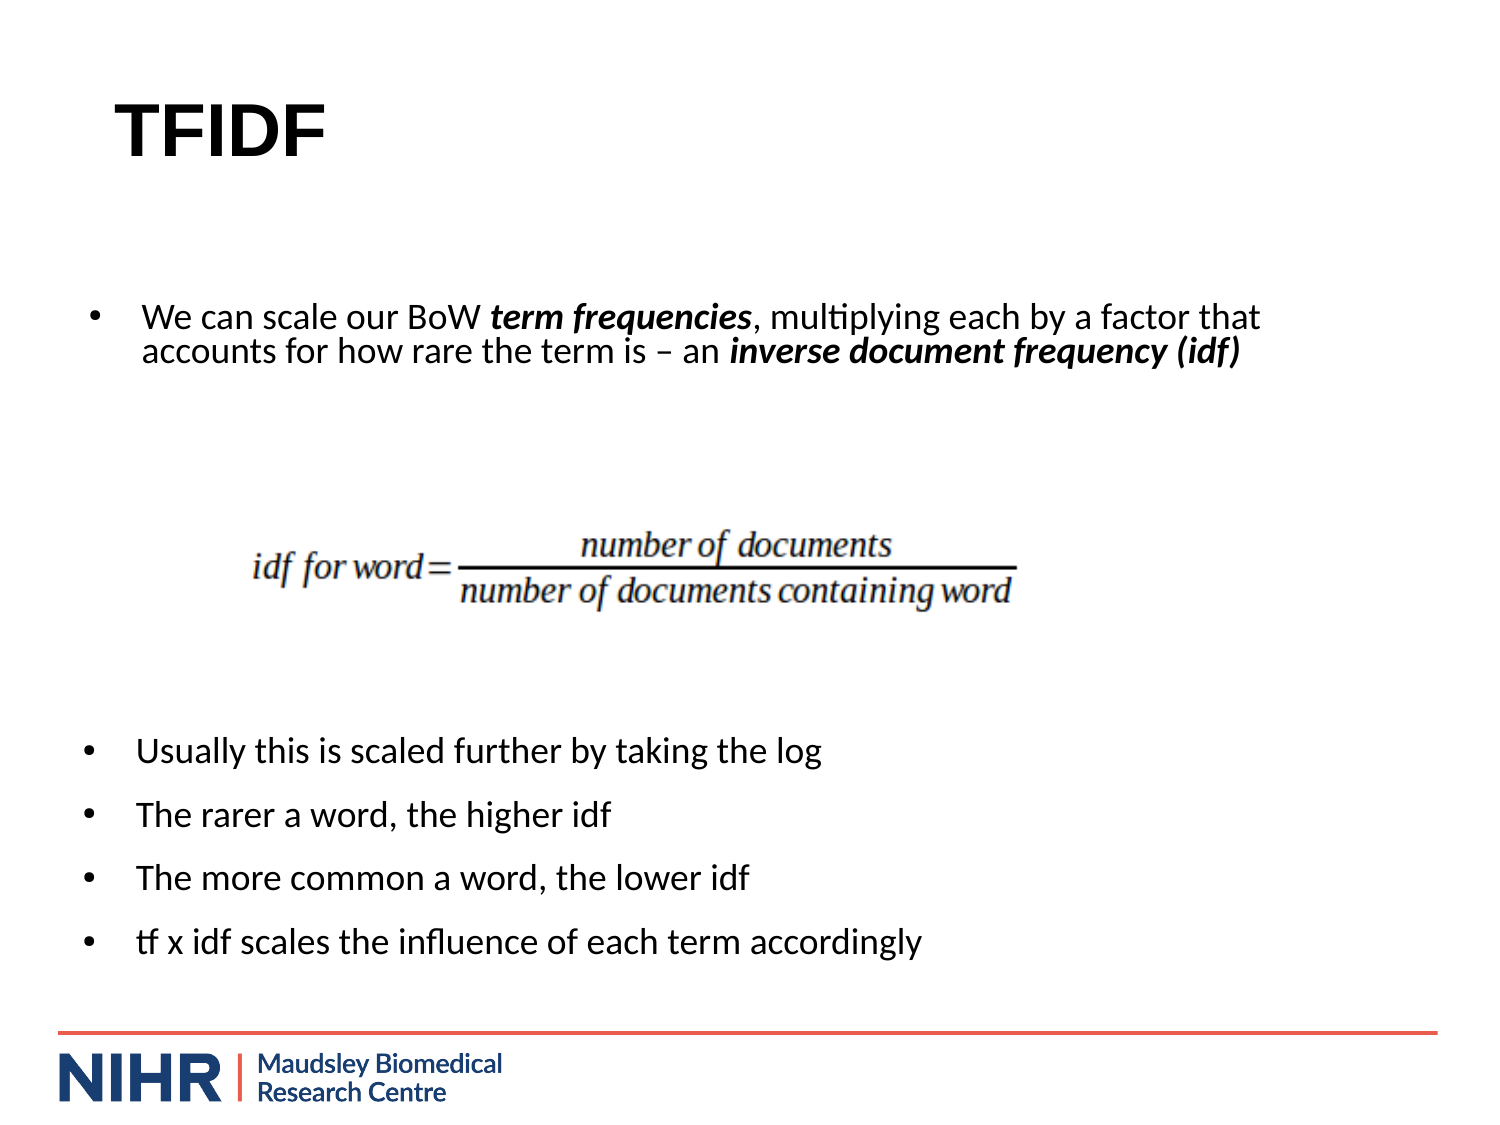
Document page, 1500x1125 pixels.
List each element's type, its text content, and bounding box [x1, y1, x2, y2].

text_box TFIDF [100, 84, 1105, 180]
list We can scale our BoW term frequencies, multiplying each by a factor that accounts for how rare the term is – an inverse document frequency (idf) [70, 234, 1335, 550]
picture [29, 1018, 531, 1125]
picture [212, 484, 1052, 656]
list Usually this is scaled further by taking the log The rarer a word, the higher idf The more common a word, the lower idf tf x idf scales the influence of each term accordingly [64, 736, 1329, 1052]
